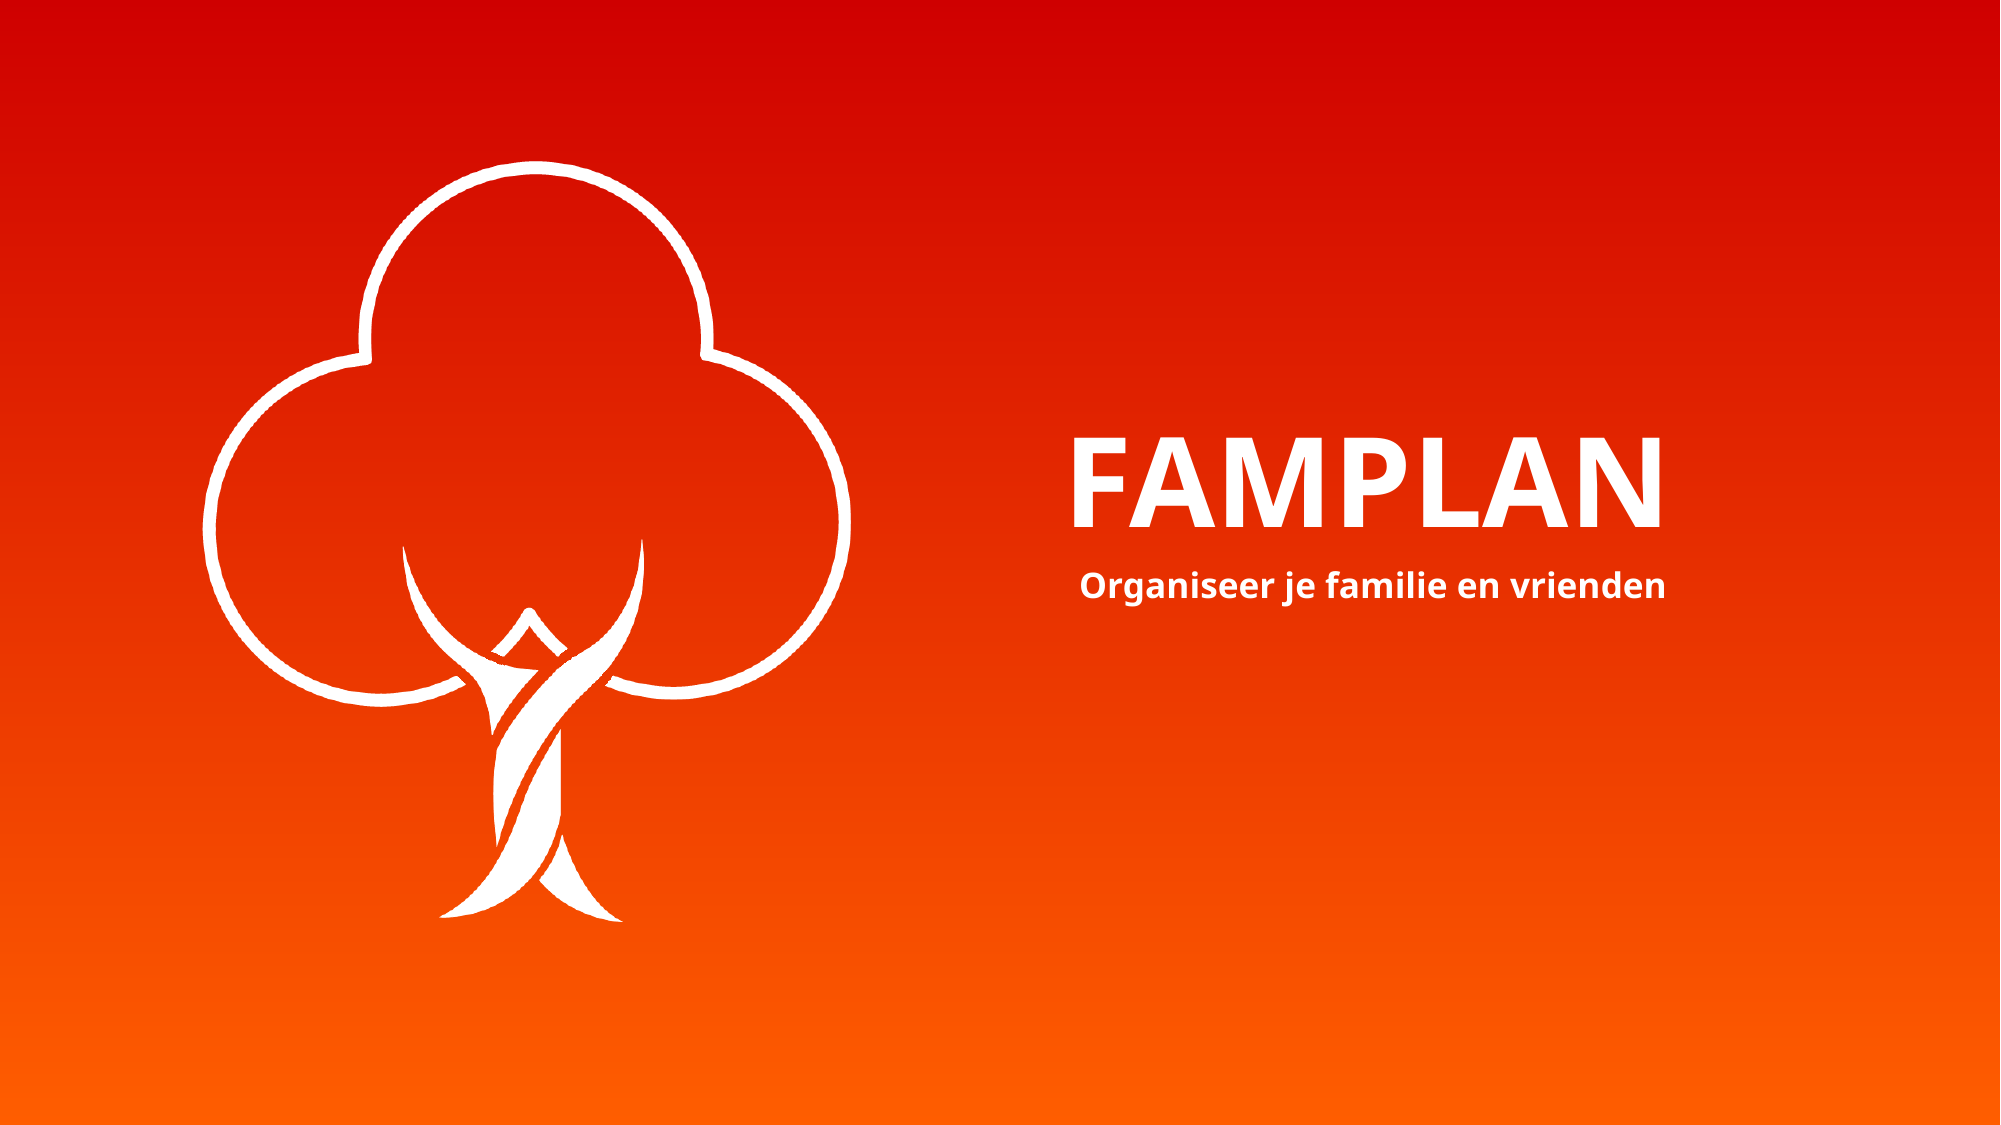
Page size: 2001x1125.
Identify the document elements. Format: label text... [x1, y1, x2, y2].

text_box [0, 0, 2000, 1125]
title FAMPLAN [961, 384, 1774, 563]
subtitle Organiseer je familie en vrienden [993, 560, 1753, 636]
picture [202, 161, 851, 922]
